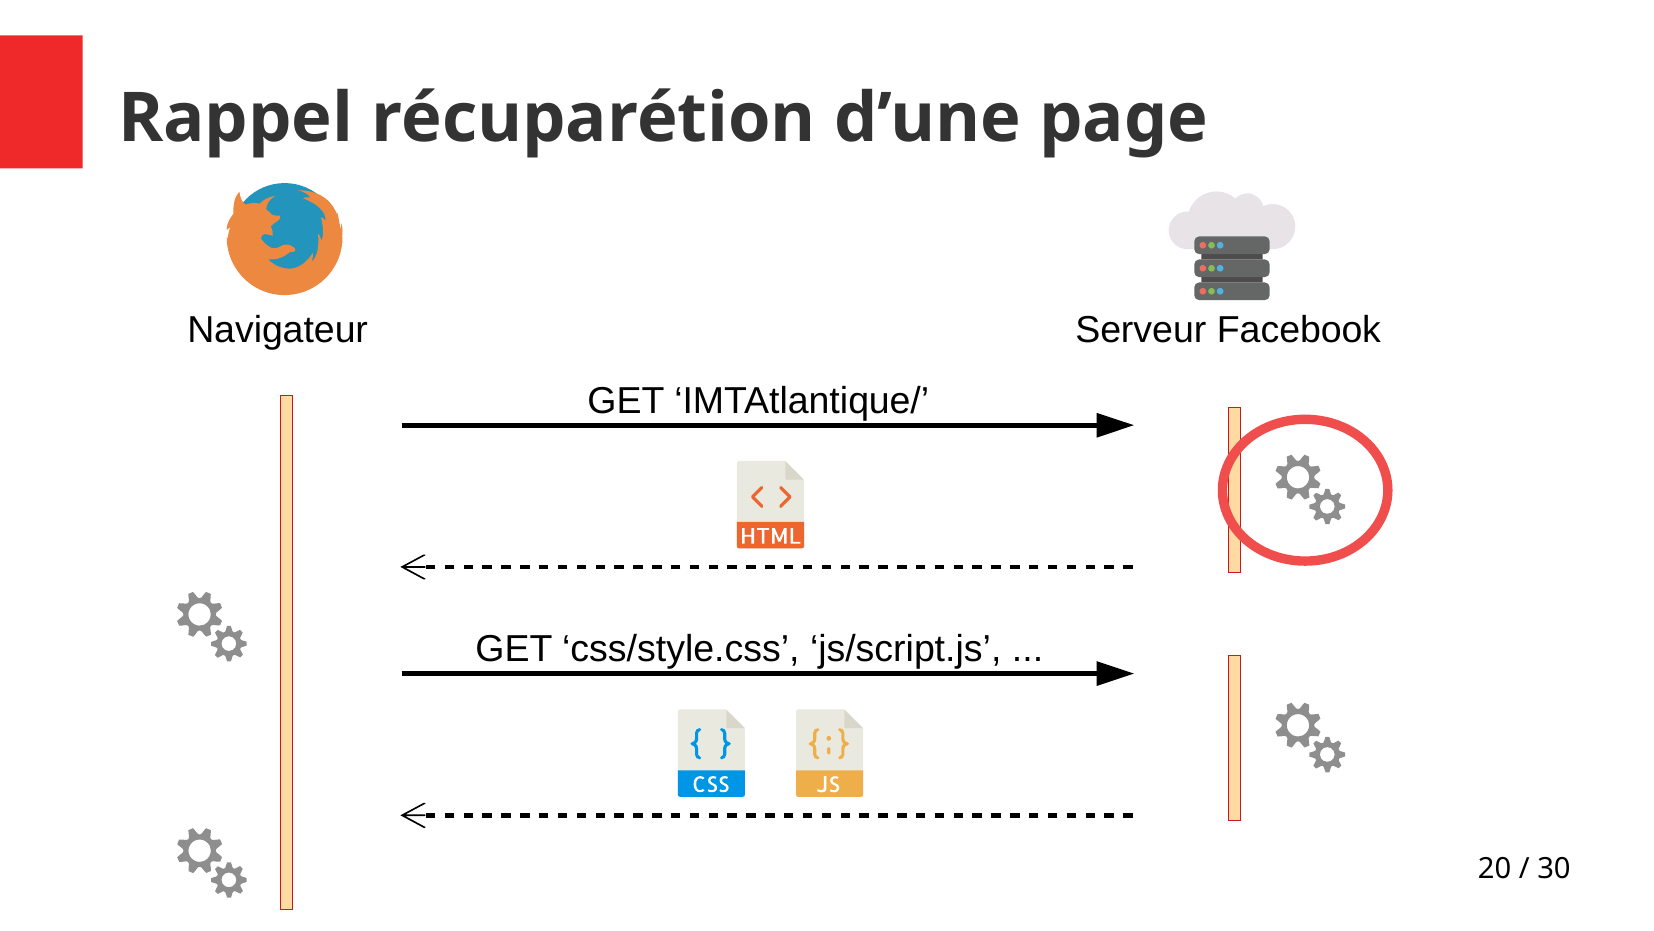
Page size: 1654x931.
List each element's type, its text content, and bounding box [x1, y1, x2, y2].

picture [1164, 178, 1300, 301]
picture [177, 591, 247, 662]
text_box [1228, 454, 1241, 526]
text_box Serveur Facebook [1039, 301, 1418, 400]
text_box [1228, 407, 1241, 453]
picture [177, 828, 247, 898]
text_box GET ‘IMTAtlantique/’ [572, 372, 951, 471]
picture [694, 777, 703, 792]
picture [725, 471, 815, 550]
picture [666, 720, 756, 798]
text_box [1228, 655, 1241, 821]
picture [1275, 454, 1346, 525]
text_box [280, 395, 293, 910]
picture [785, 708, 875, 798]
picture [1275, 702, 1346, 773]
text_box Navigateur [129, 301, 426, 373]
picture [226, 183, 343, 296]
text_box GET ‘css/style.css’, ‘js/script.js’, ... [460, 620, 1087, 720]
picture [720, 777, 728, 791]
text_box [1228, 528, 1241, 573]
title Rappel récuparétion d’une page [118, 37, 1571, 193]
picture [709, 777, 716, 792]
